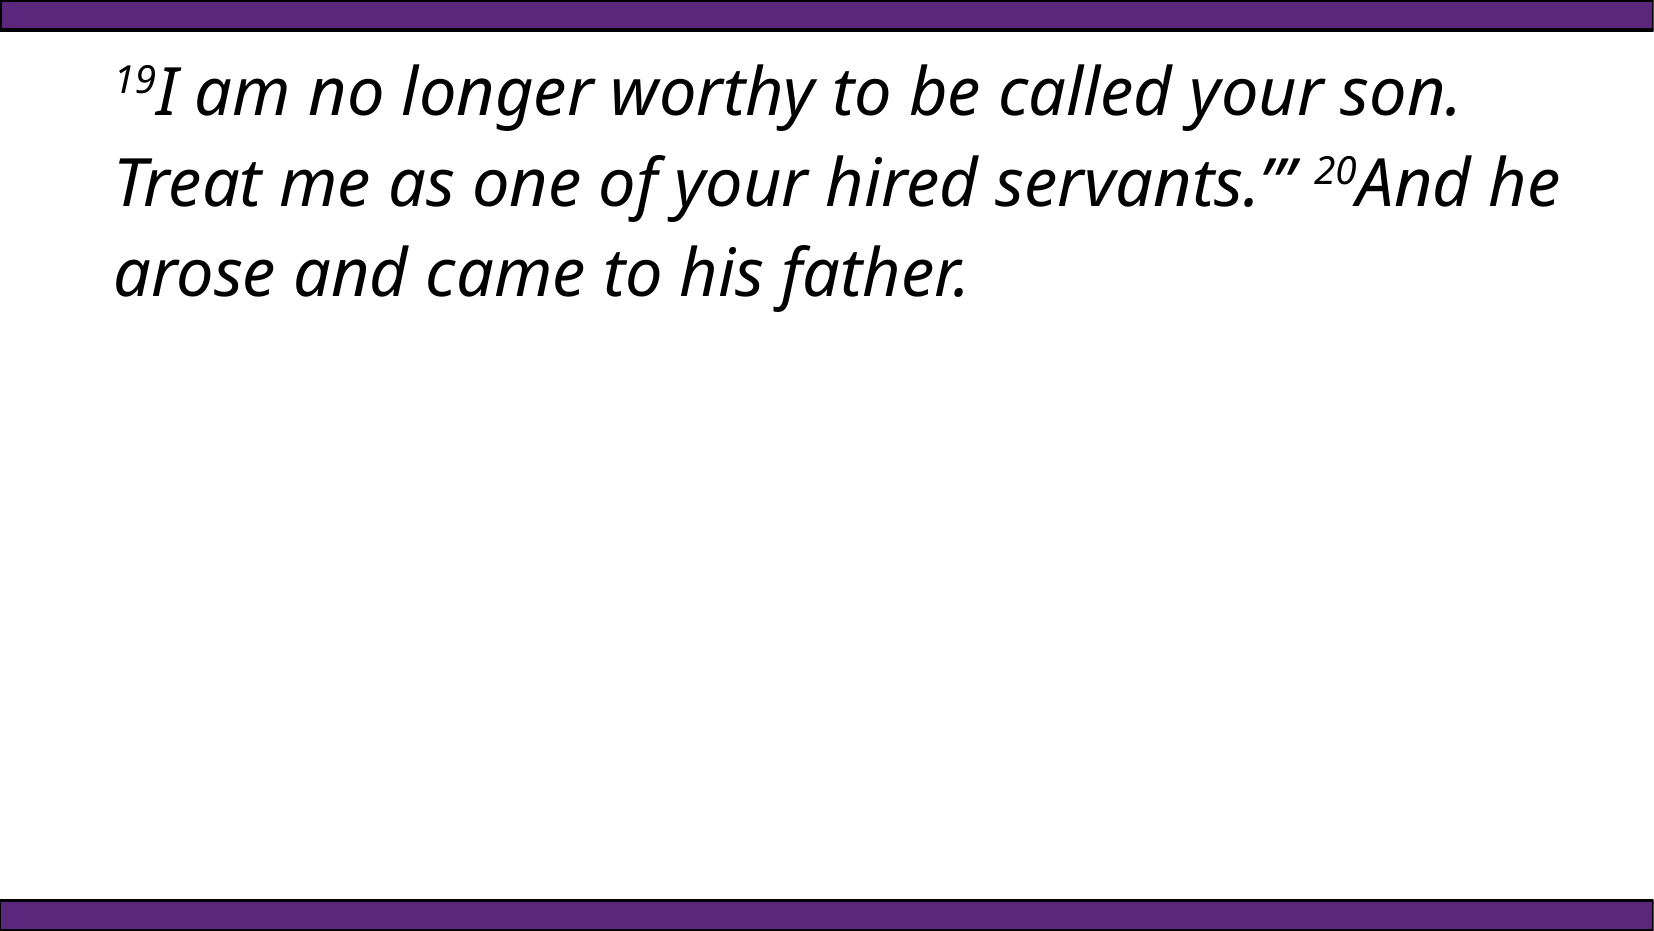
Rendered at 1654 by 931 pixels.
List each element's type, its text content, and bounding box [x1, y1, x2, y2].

text_box [0, 0, 1654, 31]
text_box 19I am no longer worthy to be called your son. Treat me as one of your hired servants.”’ 20And he arose and came to his father. [98, 36, 1591, 318]
text_box [0, 900, 1654, 931]
picture [0, 31, 1654, 900]
